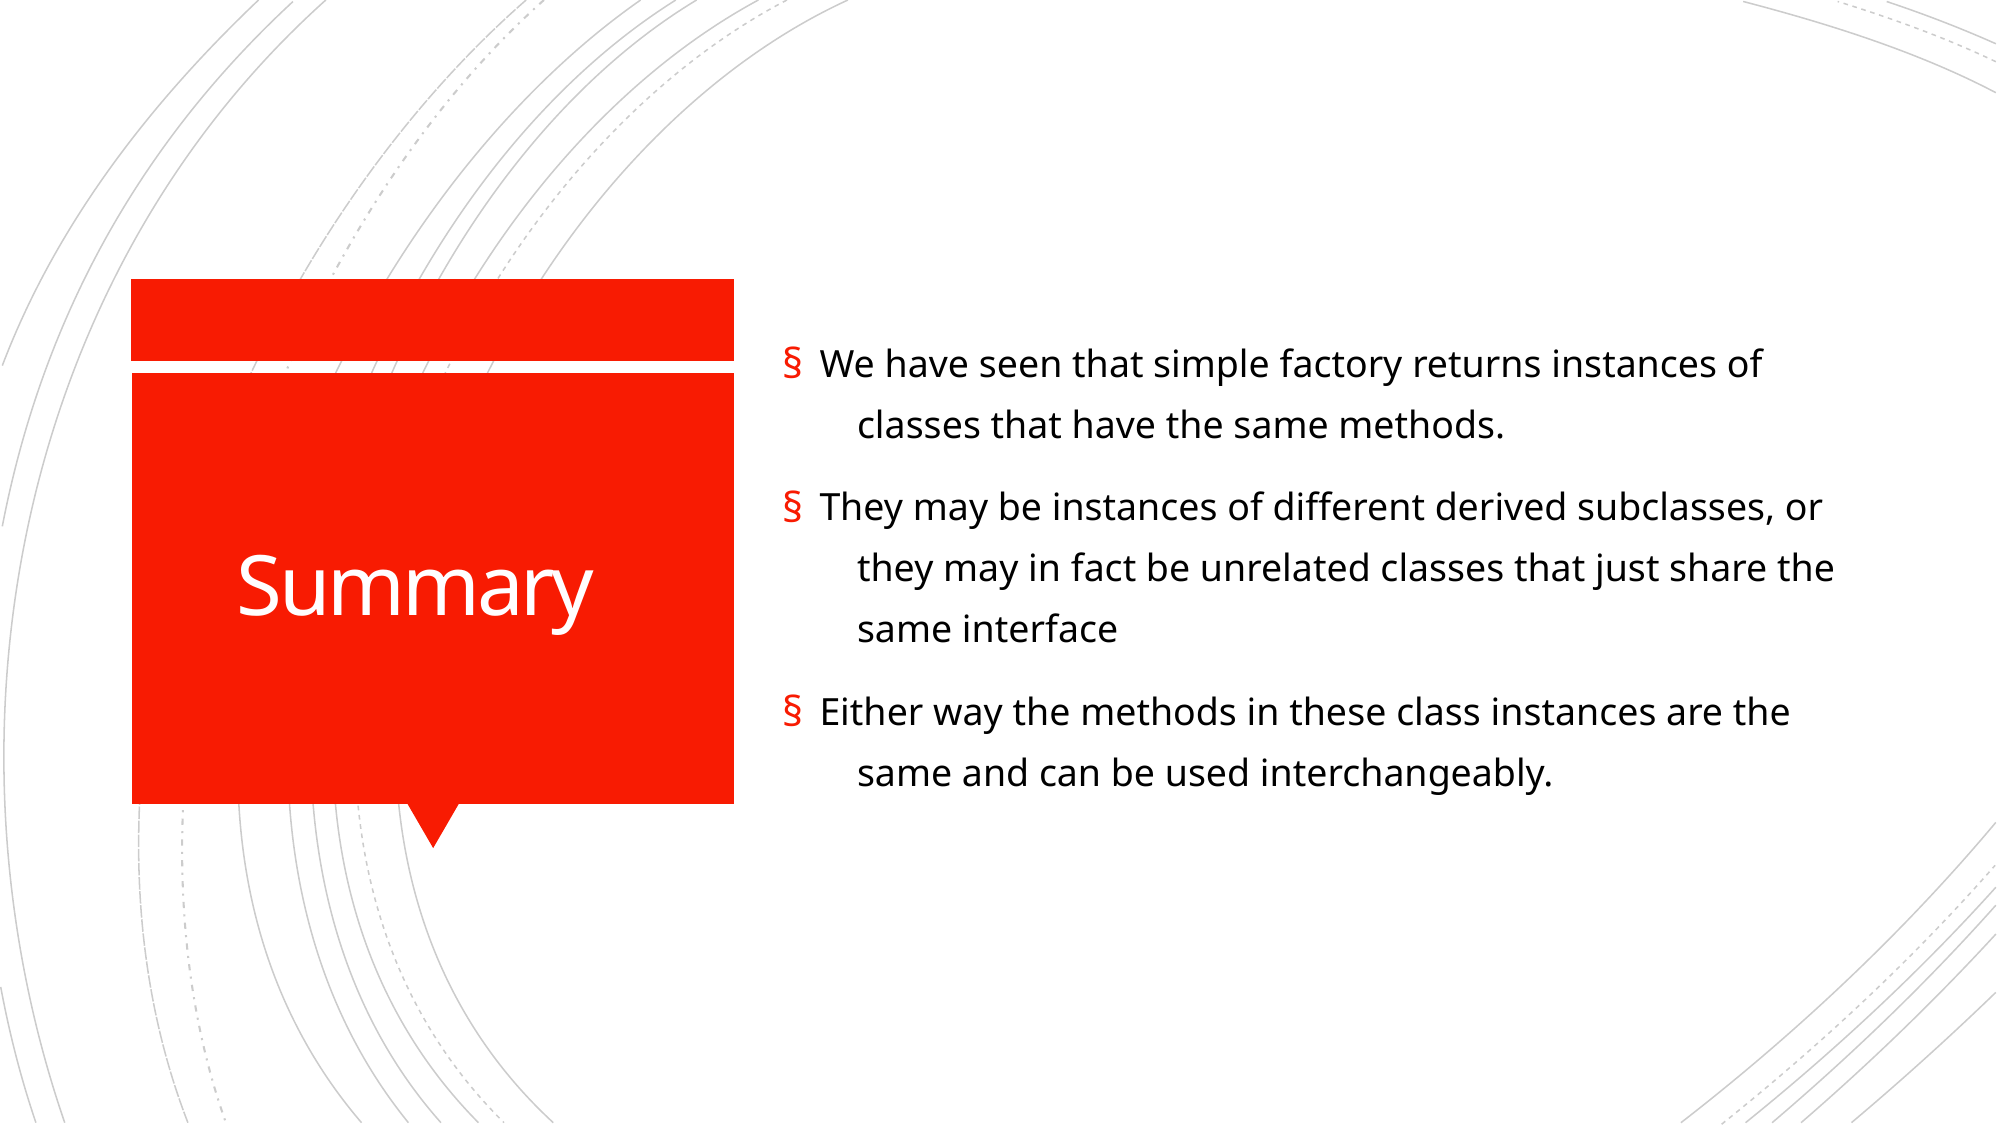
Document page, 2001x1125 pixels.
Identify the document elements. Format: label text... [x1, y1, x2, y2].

list We have seen that simple factory returns instances of classes that have the same methods. They may be instances of different derived subclasses, or they may in fact be unrelated classes that just share the same interface Either way the methods in these class instances are the same and can be used interchangeably. [767, 131, 1871, 993]
title Summary [145, 385, 686, 789]
